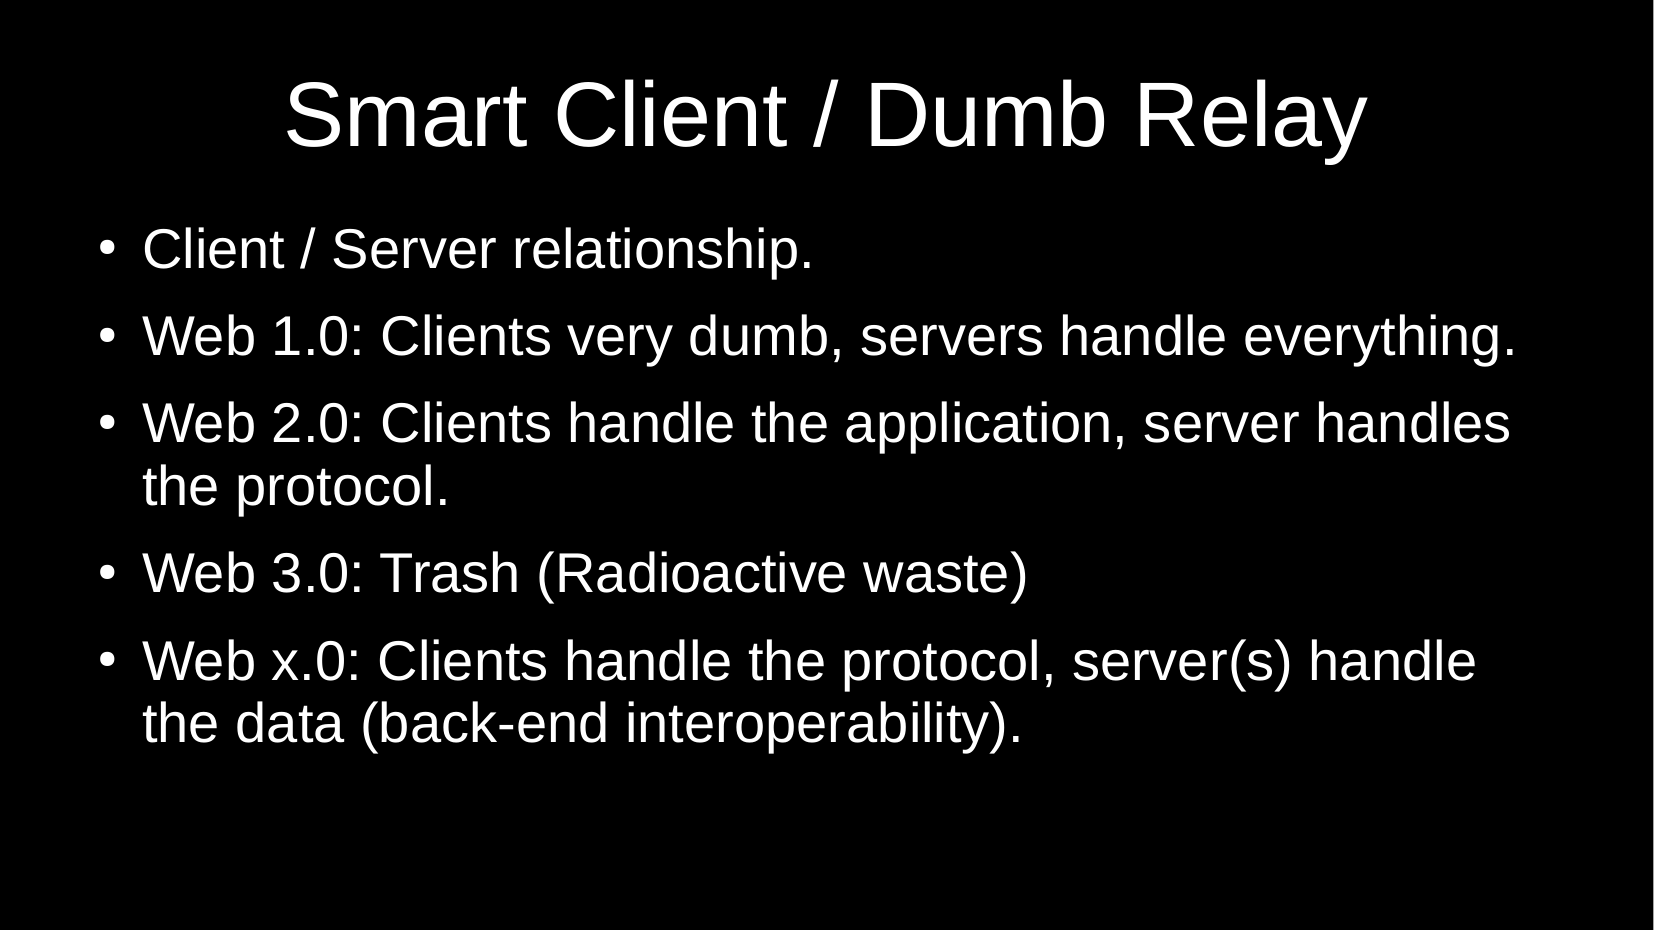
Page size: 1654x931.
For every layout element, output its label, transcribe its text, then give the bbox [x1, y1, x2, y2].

list Client / Server relationship. Web 1.0: Clients very dumb, servers handle everything. Web 2.0: Clients handle the application, server handles the protocol. Web 3.0: Trash (Radioactive waste) Web x.0: Clients handle the protocol, server(s) handle the data (back-end interoperability). [82, 217, 1571, 758]
title Smart Client / Dumb Relay [82, 37, 1571, 193]
